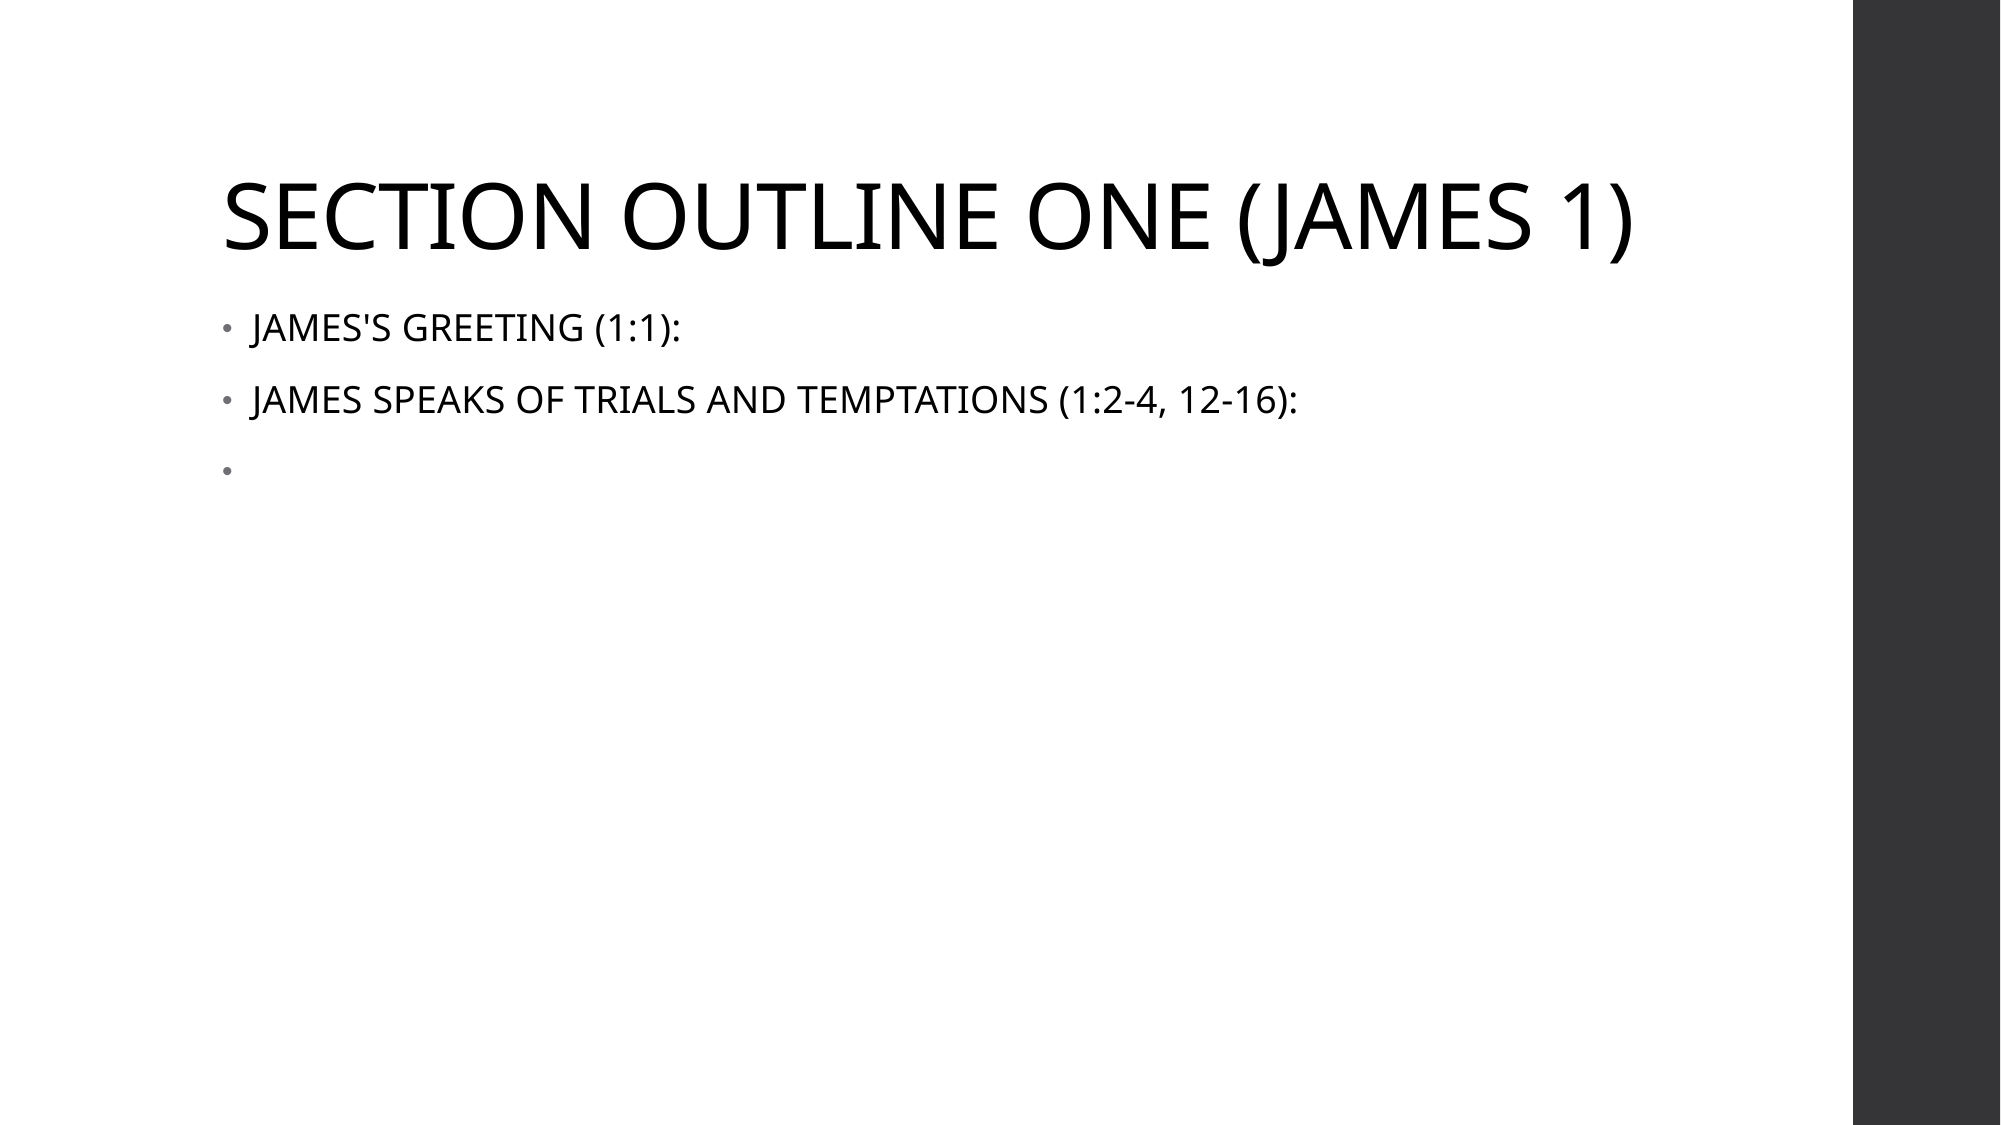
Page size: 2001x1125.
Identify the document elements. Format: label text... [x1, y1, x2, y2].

title SECTION OUTLINE ONE (JAMES 1) [206, 60, 1797, 278]
list JAMES'S GREETING (1:1): JAMES SPEAKS OF TRIALS AND TEMPTATIONS (1:2-4, 12-16): [206, 299, 1617, 1014]
